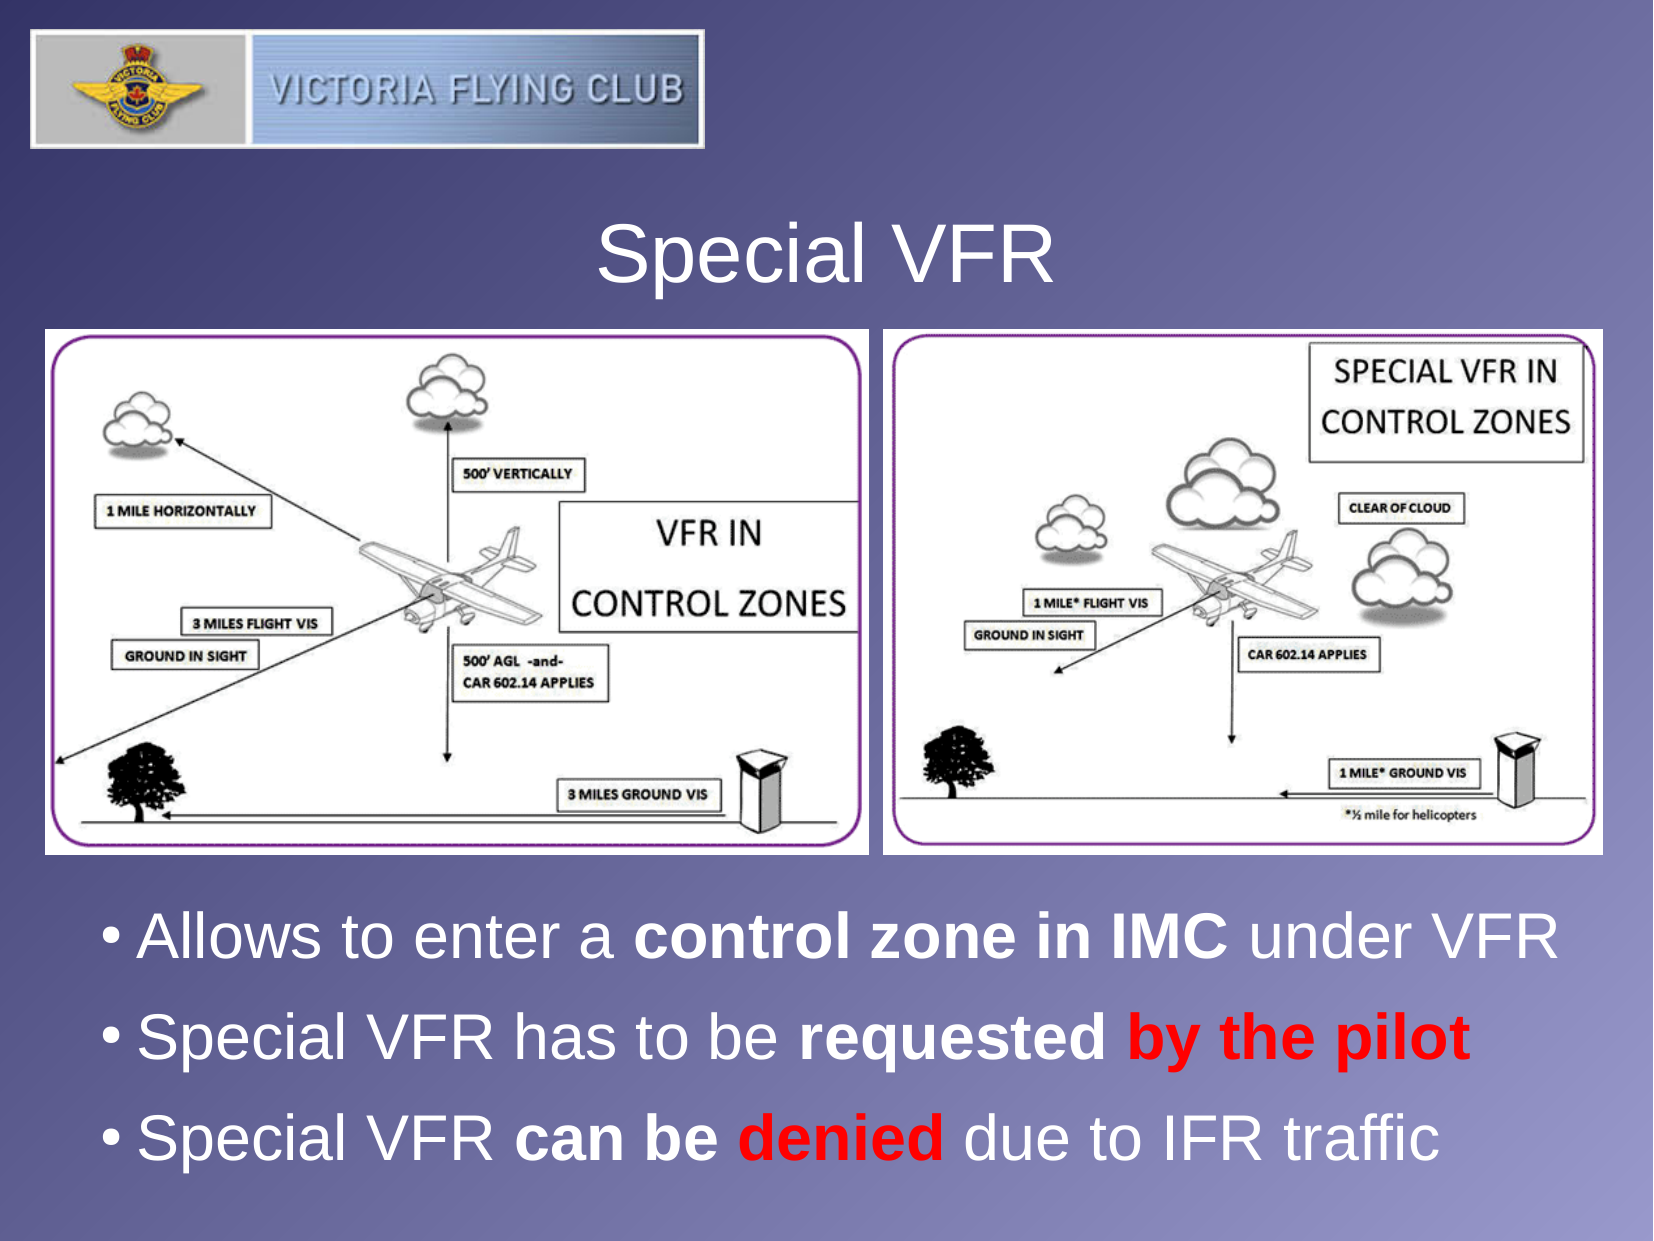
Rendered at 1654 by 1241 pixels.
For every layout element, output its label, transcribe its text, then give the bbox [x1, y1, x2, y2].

picture [45, 329, 869, 856]
title Special VFR [82, 150, 1571, 358]
picture [883, 329, 1603, 856]
picture [30, 29, 705, 149]
list Allows to enter a control zone in IMC under VFR Special VFR has to be requested by the pilot Special VFR can be denied due to IFR traffic [82, 900, 1571, 1201]
